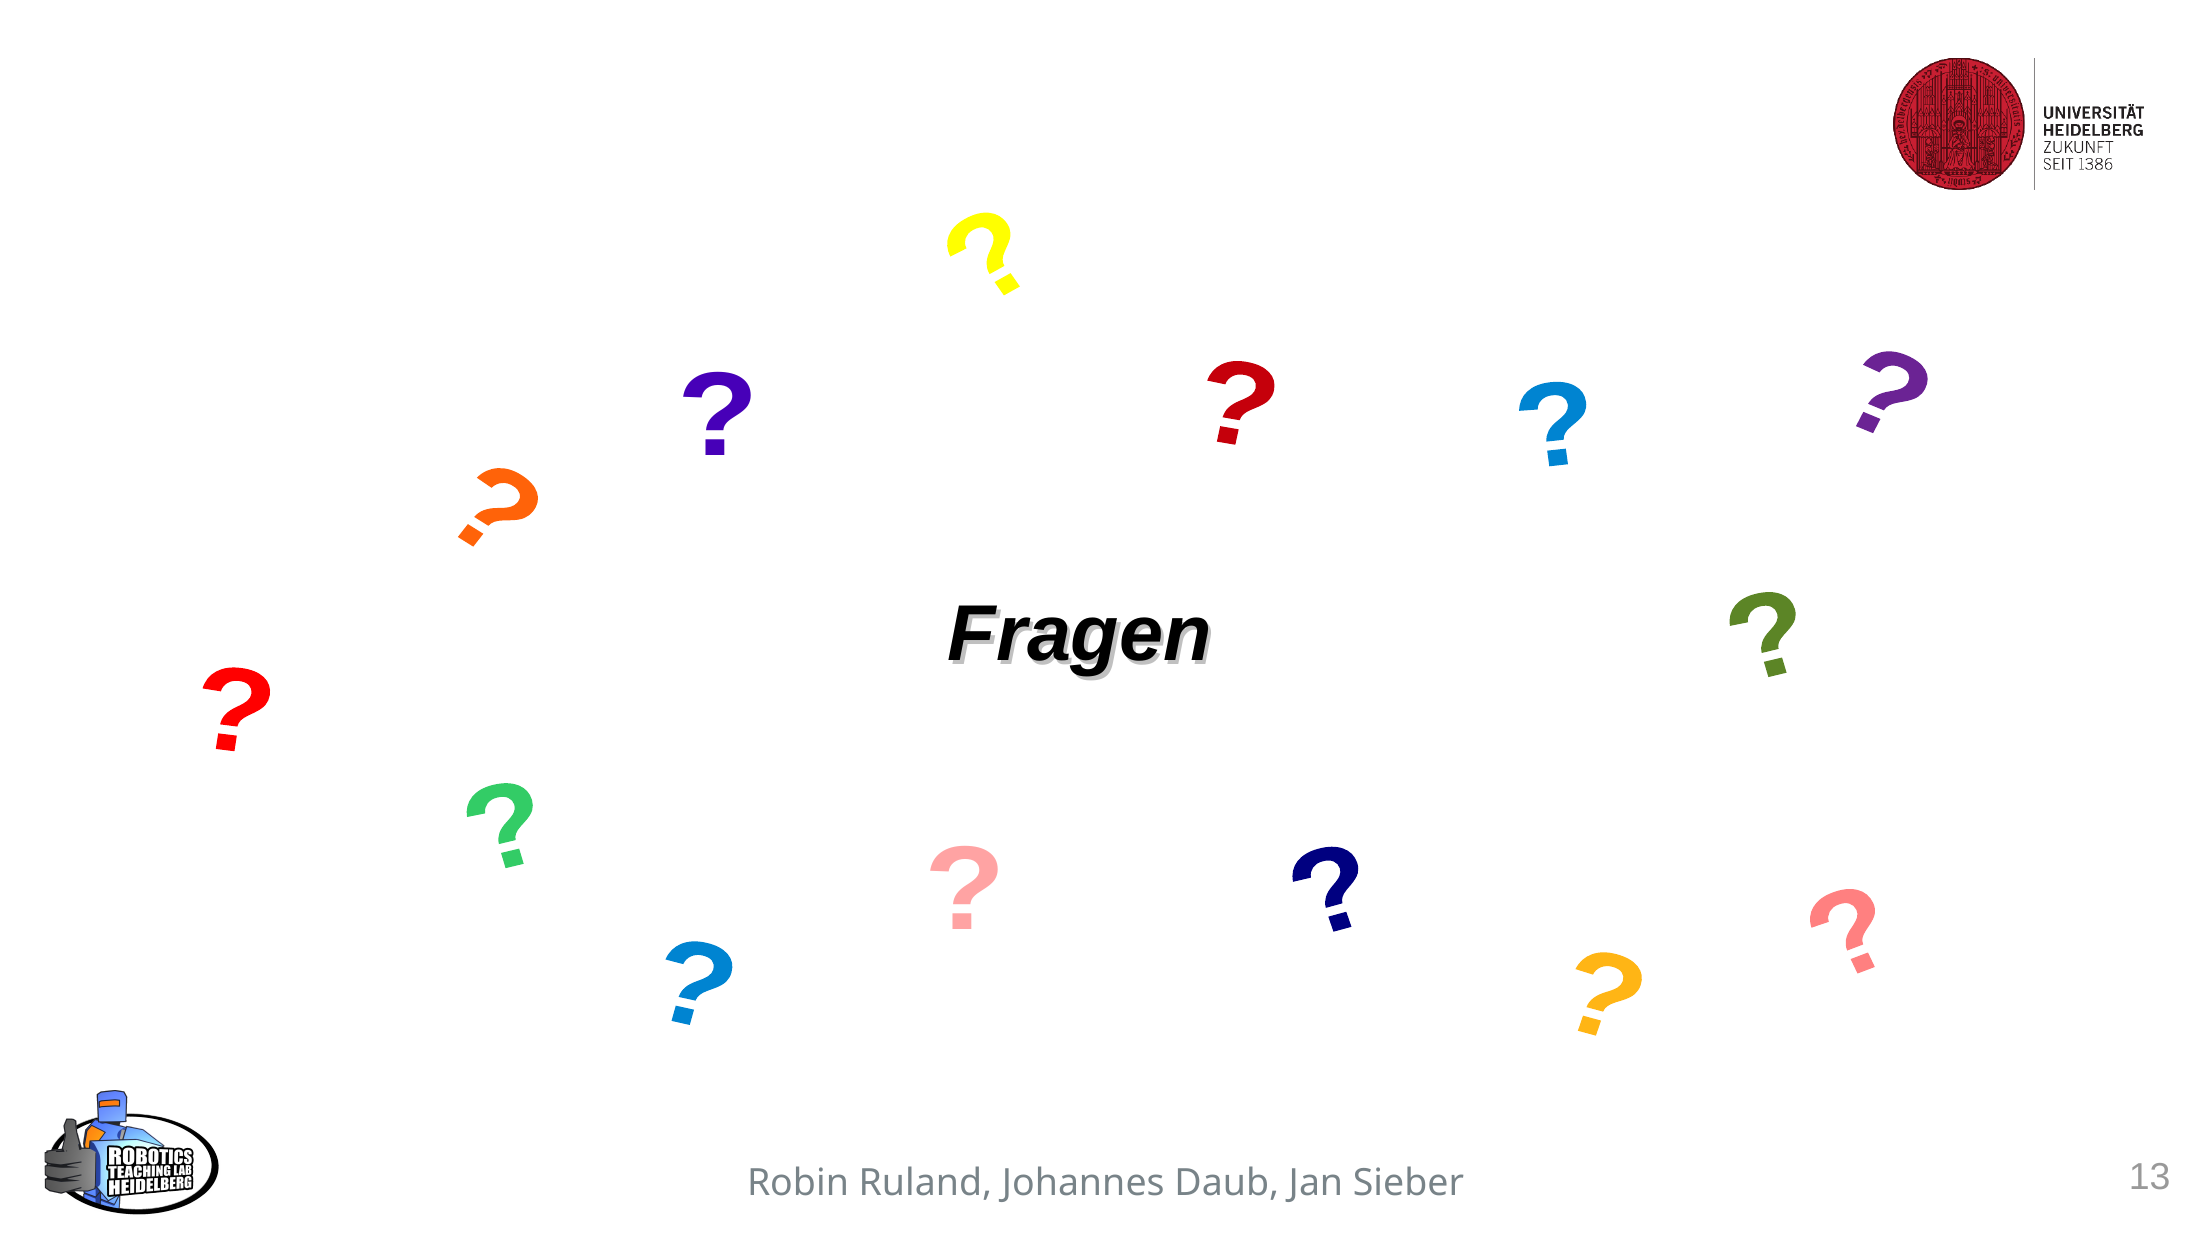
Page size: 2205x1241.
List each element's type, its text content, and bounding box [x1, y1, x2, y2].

picture [200, 212, 1929, 1040]
picture [44, 1090, 222, 1221]
text_box Fragen [933, 581, 1229, 686]
picture [1893, 58, 2144, 190]
